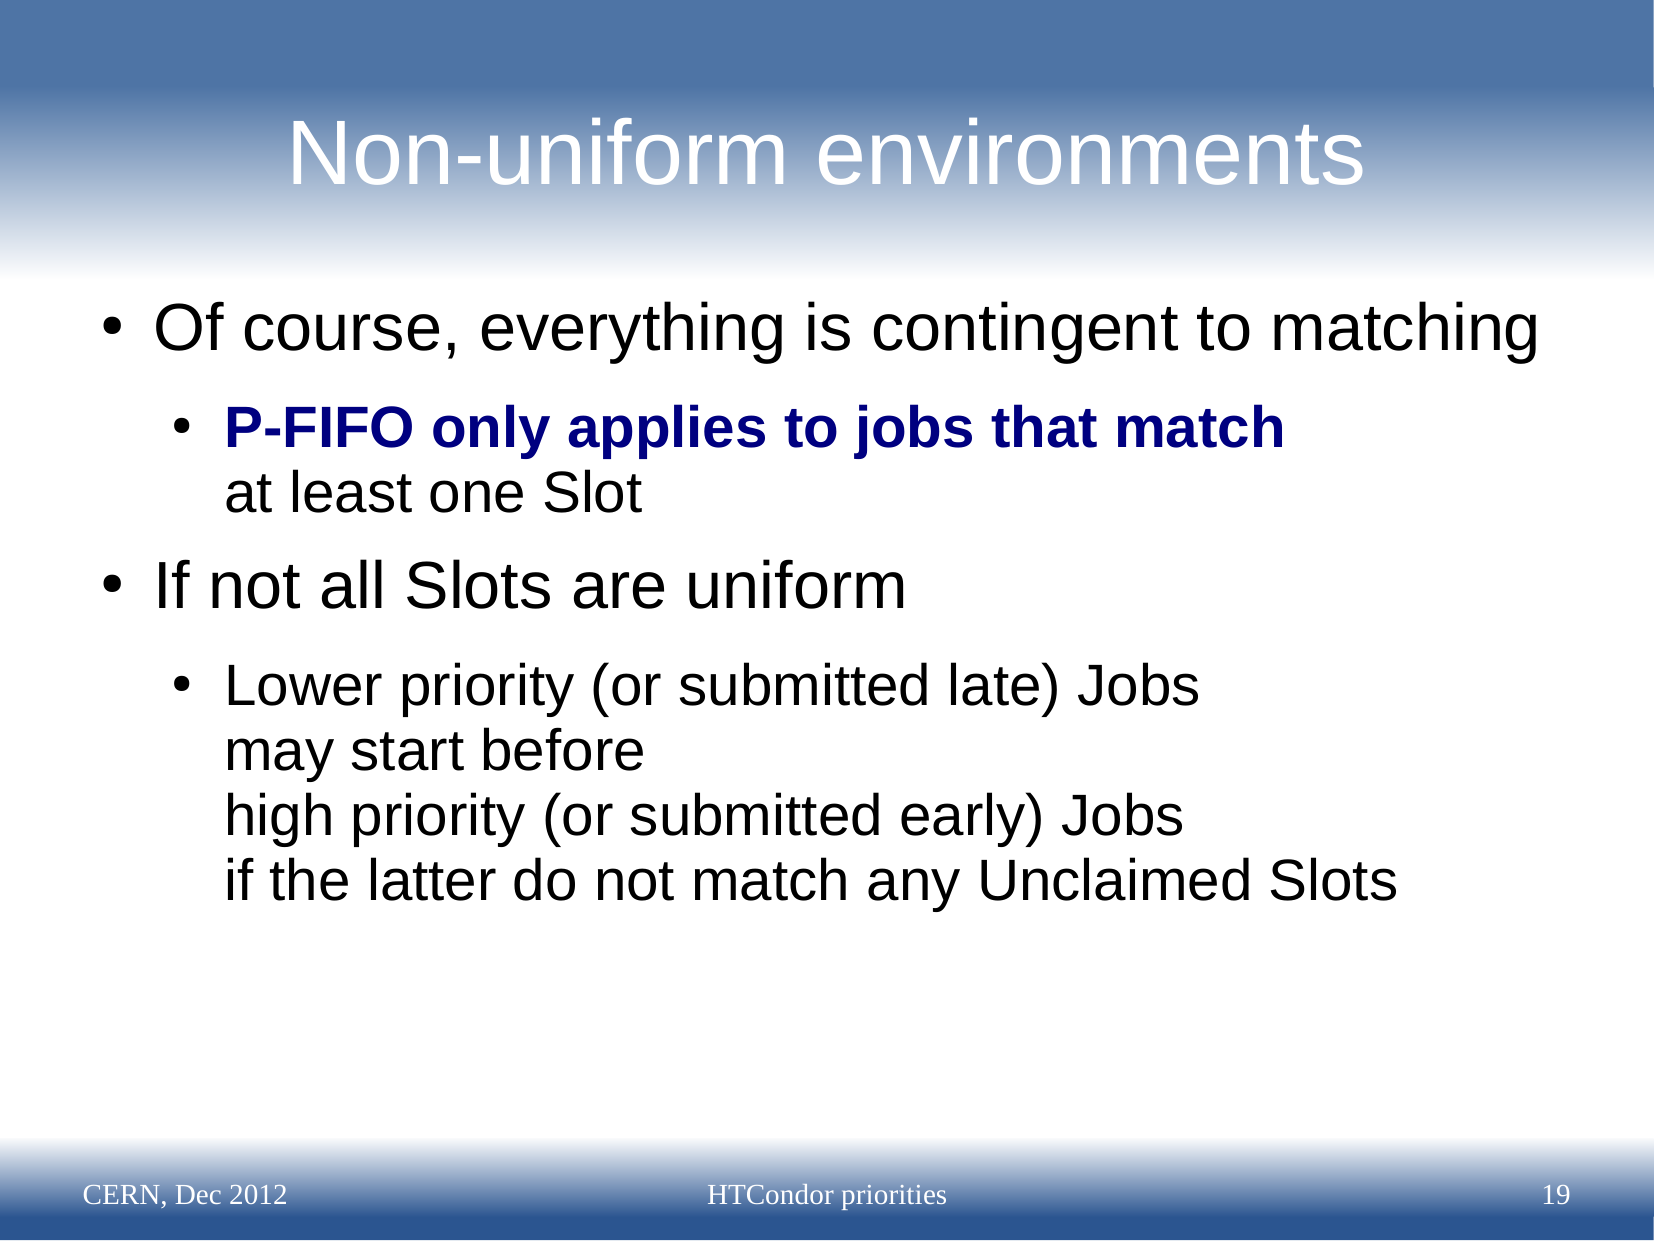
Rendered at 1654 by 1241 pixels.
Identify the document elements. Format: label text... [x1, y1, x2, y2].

list Of course, everything is contingent to matching P-FIFO only applies to jobs that match at least one Slot If not all Slots are uniform Lower priority (or submitted late) Jobs may start before high priority (or submitted early) Jobs if the latter do not match any Unclaimed Slots [82, 290, 1571, 1010]
title Non-uniform environments [82, 49, 1571, 257]
